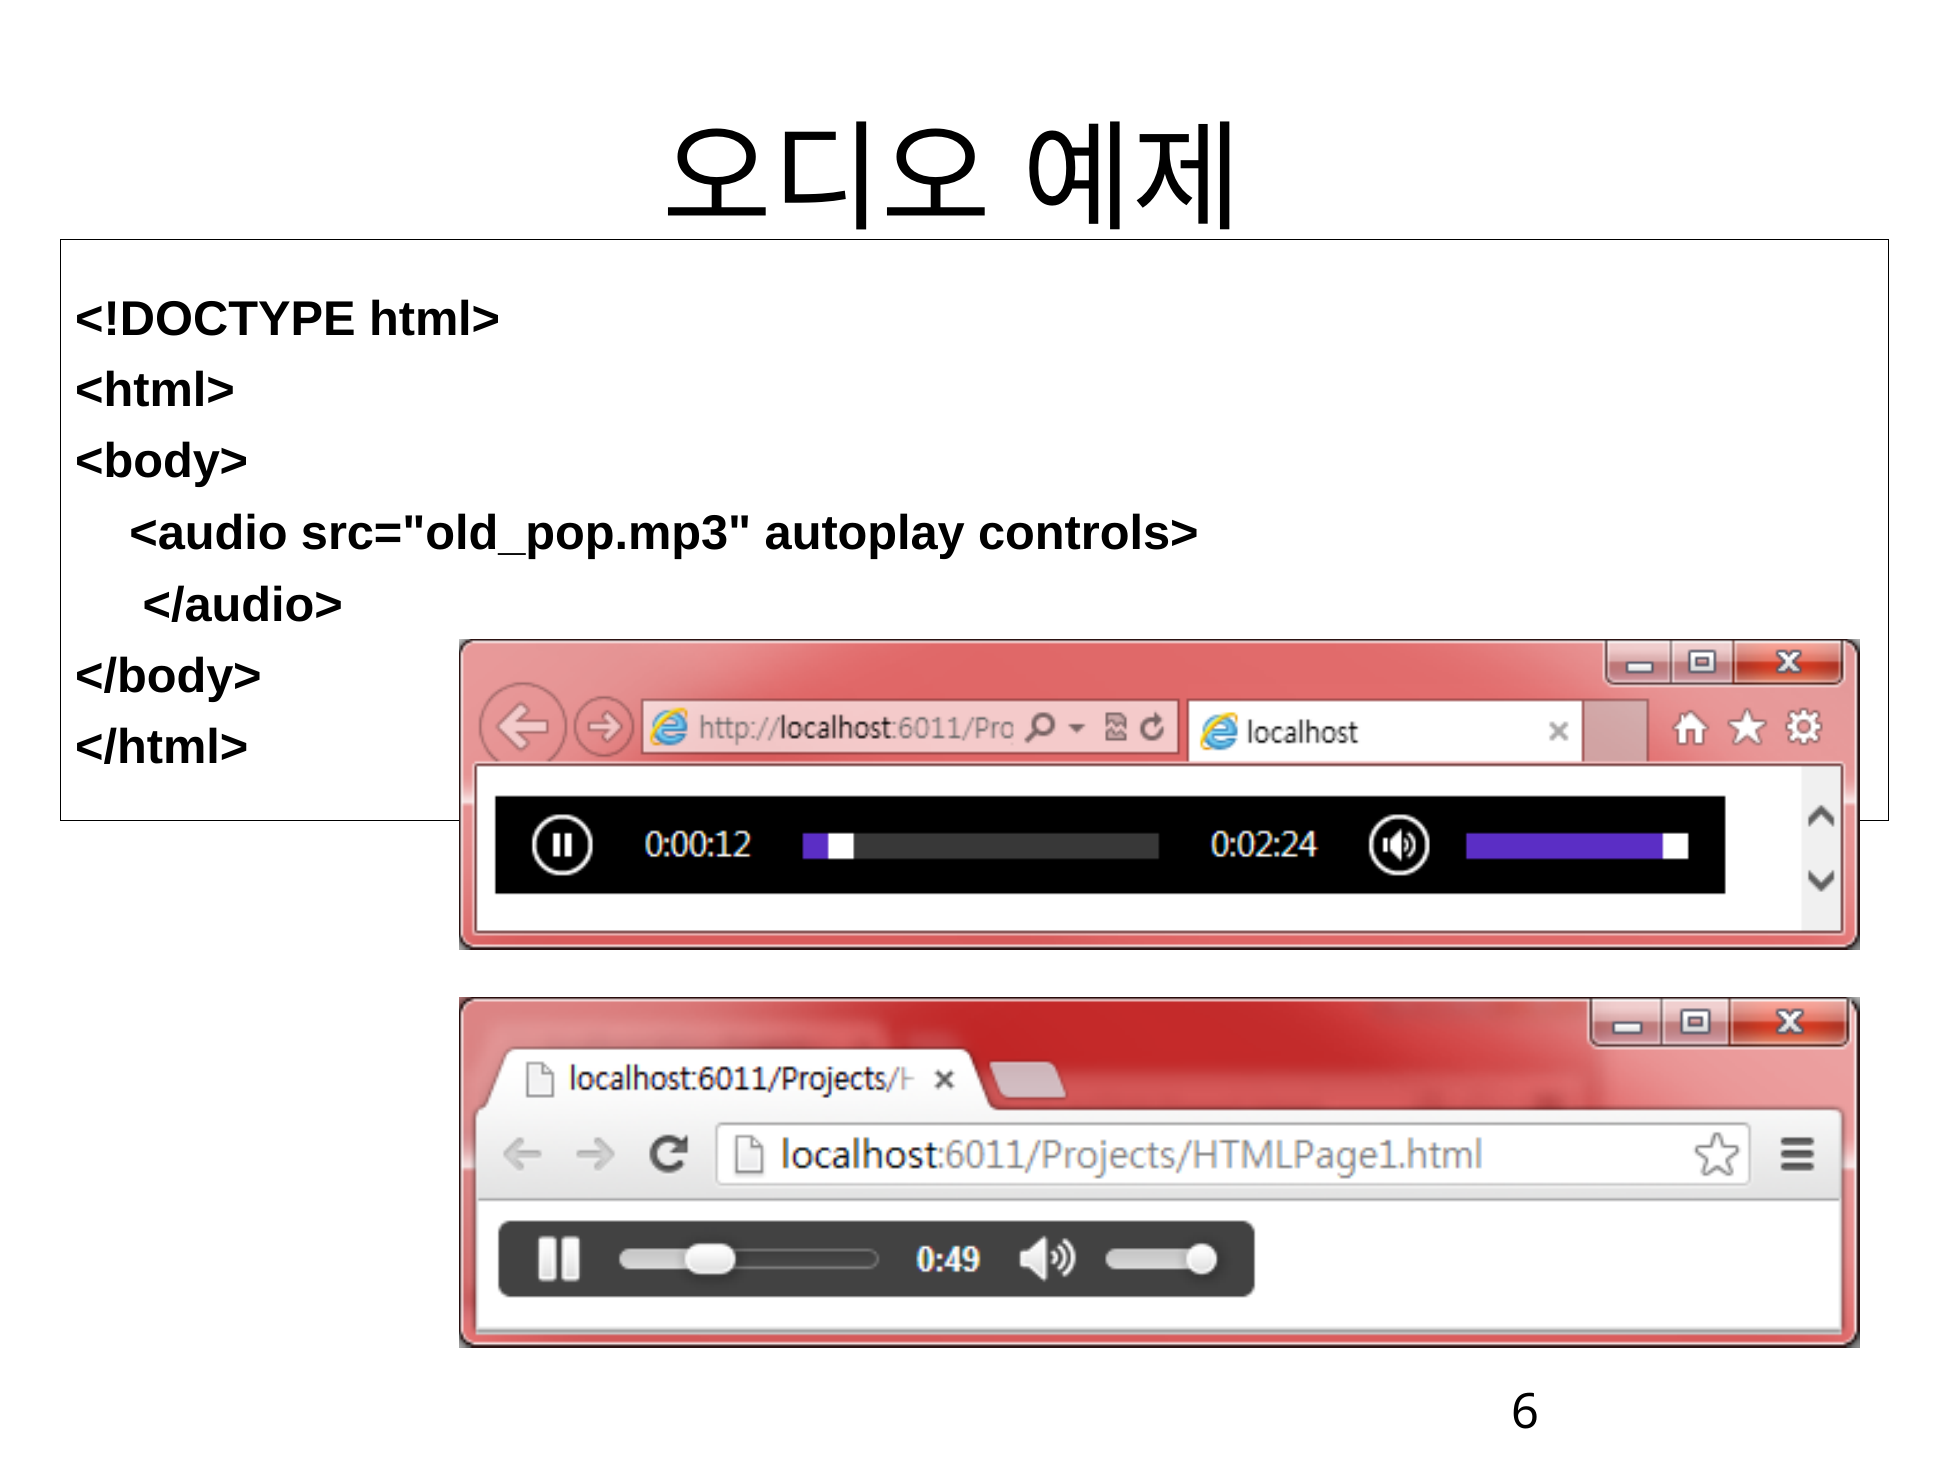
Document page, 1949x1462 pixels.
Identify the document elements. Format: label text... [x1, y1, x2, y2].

picture [459, 639, 1860, 950]
slide_number <숫자> [1496, 1372, 1899, 1462]
picture [459, 997, 1860, 1349]
list <!DOCTYPE html> <html> <body> <audio src="old_pop.mp3" autoplay controls> </audio> </body> </html> [60, 239, 1889, 821]
title 오디오 예제 [156, 92, 1749, 239]
